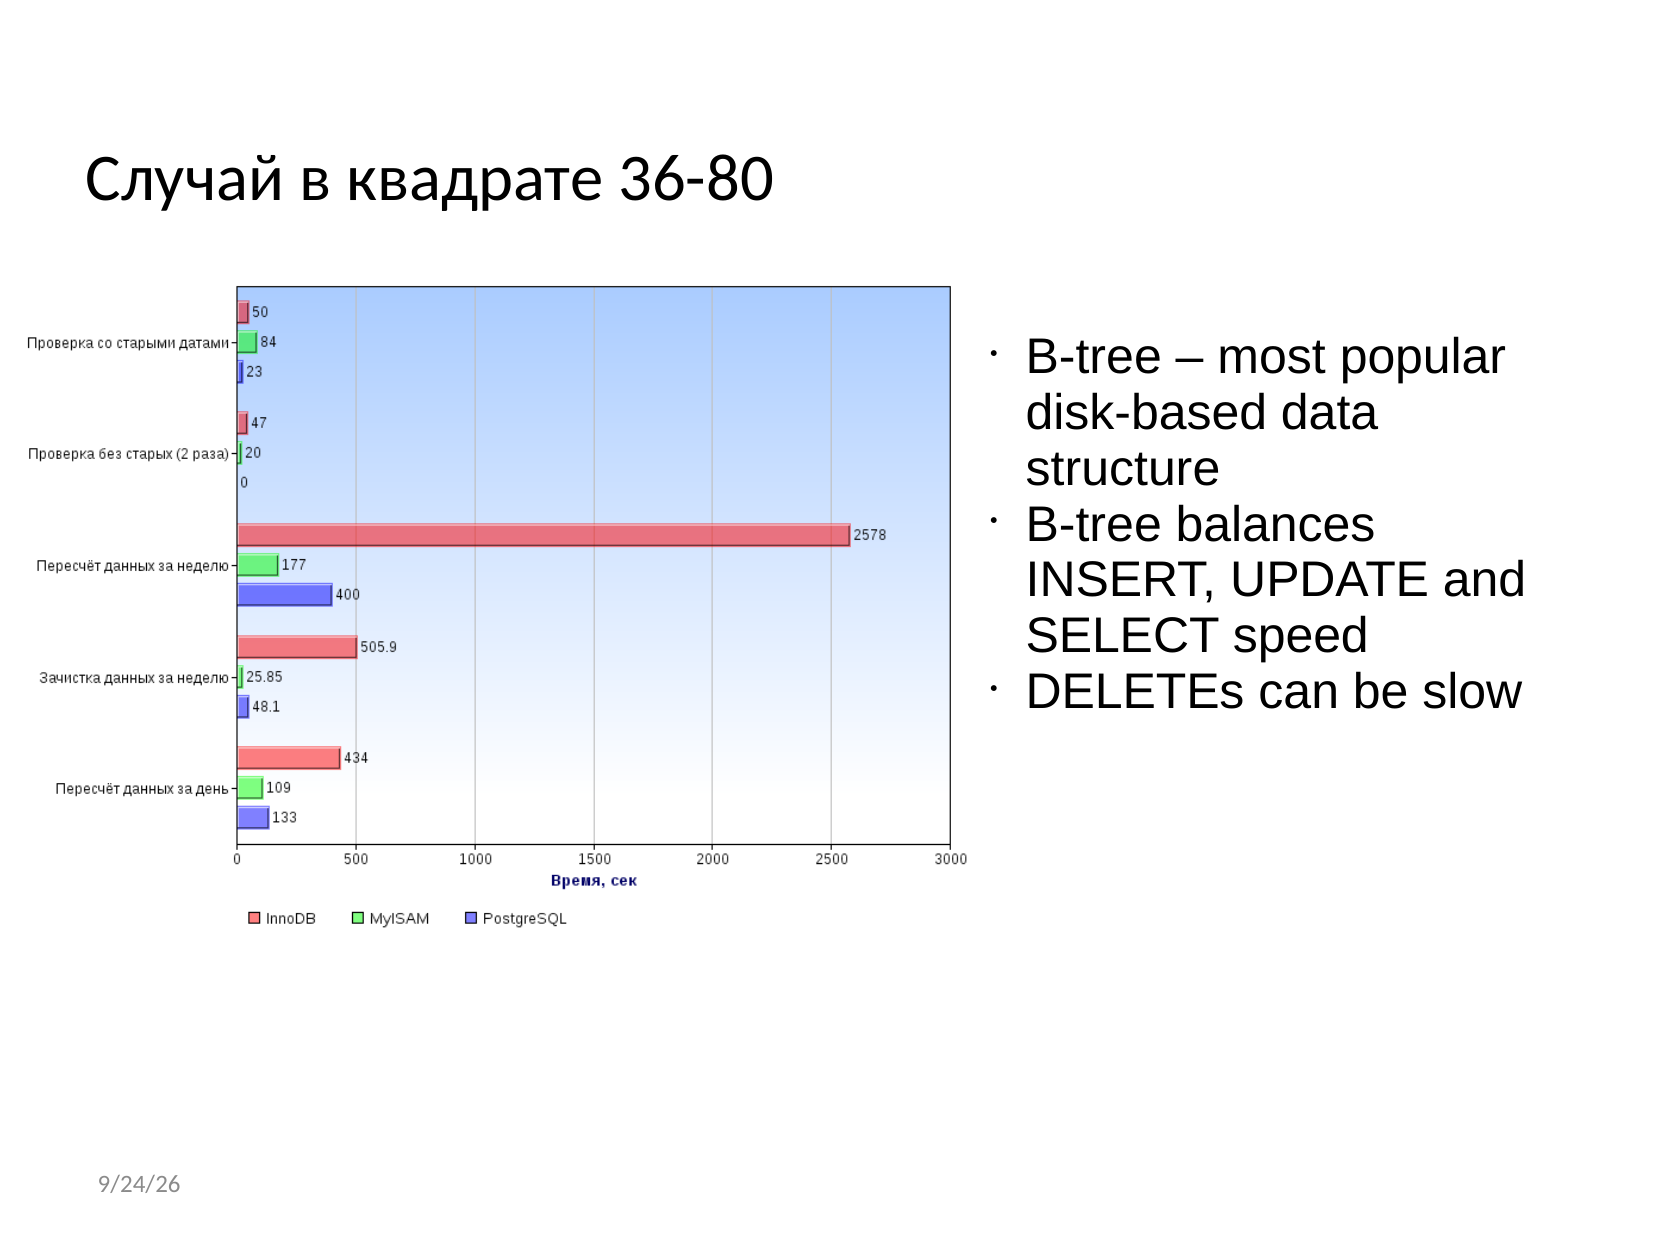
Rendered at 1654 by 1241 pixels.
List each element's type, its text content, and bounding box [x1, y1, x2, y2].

title Случай в квадрате 36-80 [85, 106, 1574, 262]
picture [15, 279, 976, 931]
text_box B-tree – most popular disk-based data structure B-tree balances INSERT, UPDATE and SELECT speed DELETEs can be slow [976, 321, 1555, 867]
